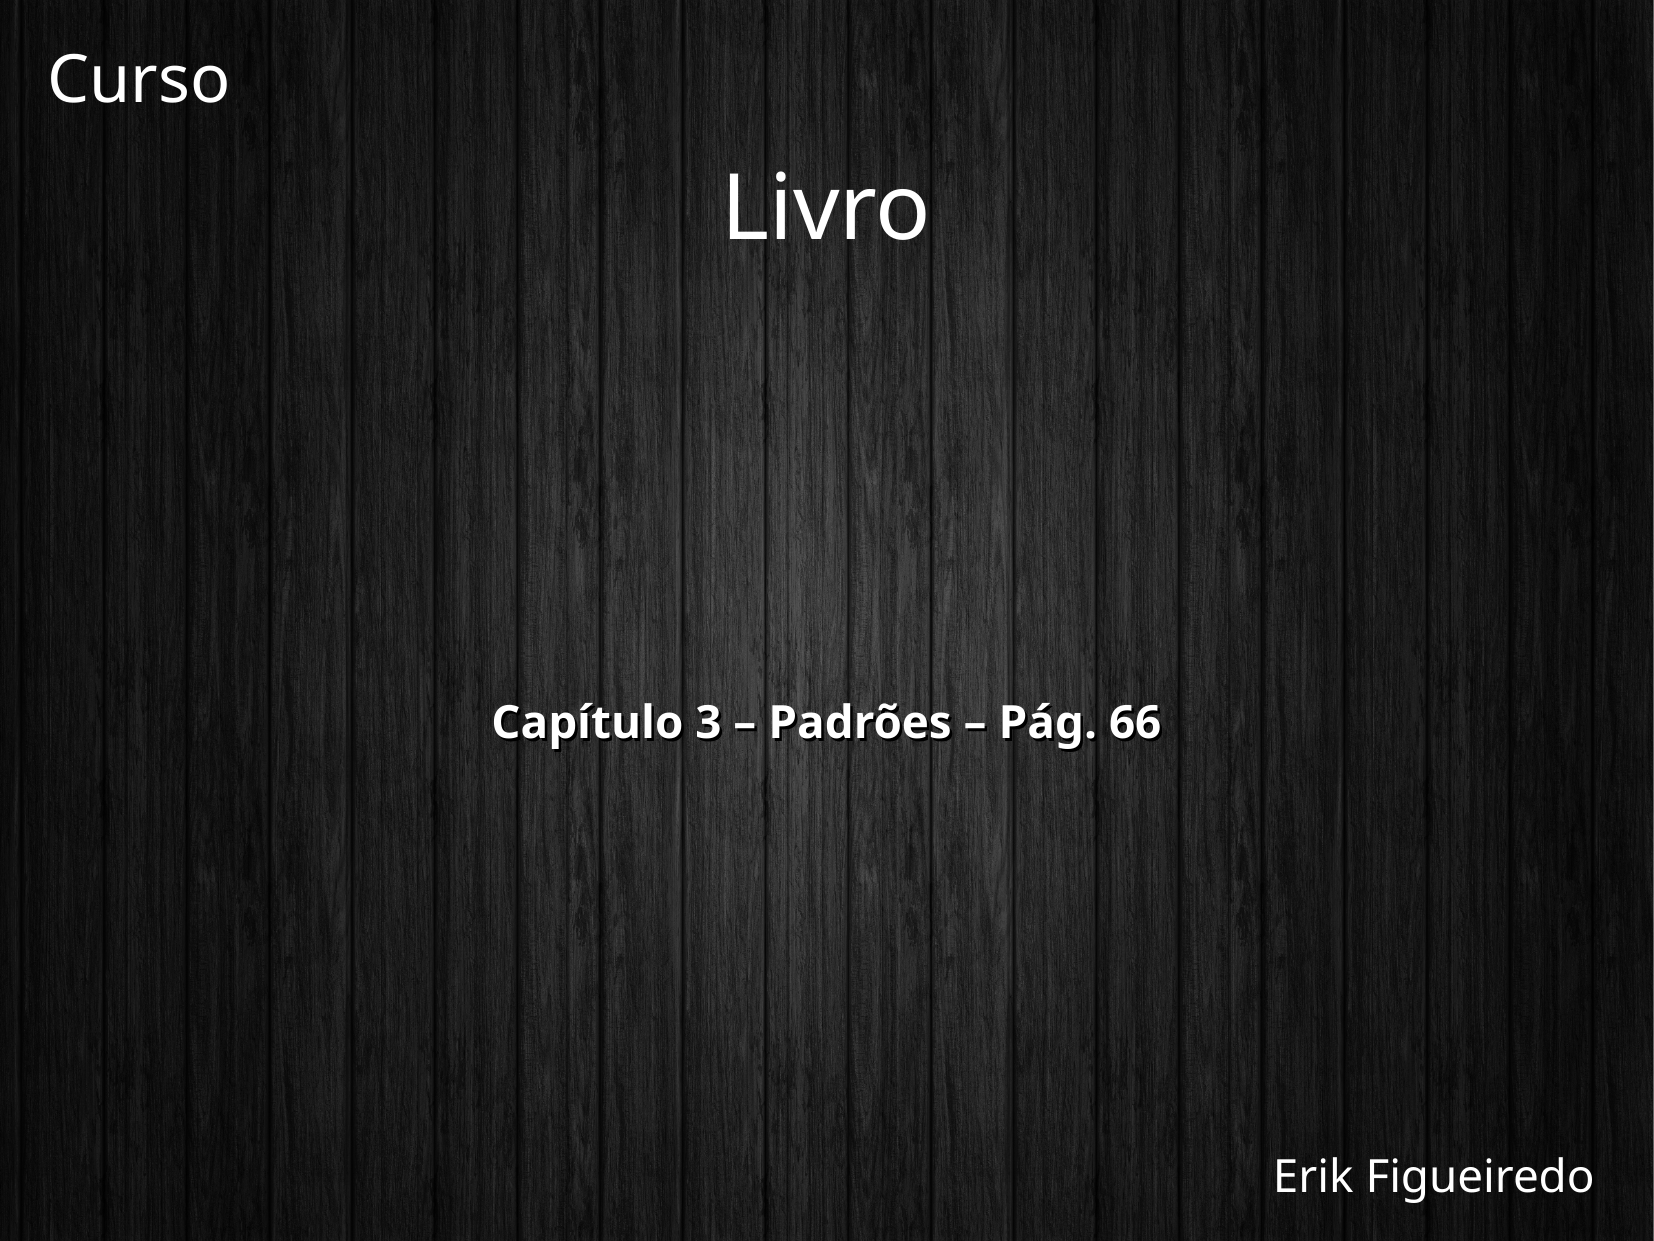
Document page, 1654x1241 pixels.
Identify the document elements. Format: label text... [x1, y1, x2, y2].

picture [0, 0, 1654, 1241]
text_box Curso [47, 35, 1087, 119]
list Capítulo 3 – Padrões – Pág. 66 [82, 311, 1571, 1131]
title Livro [82, 129, 1571, 278]
text_box Erik Figueiredo [768, 1133, 1595, 1217]
